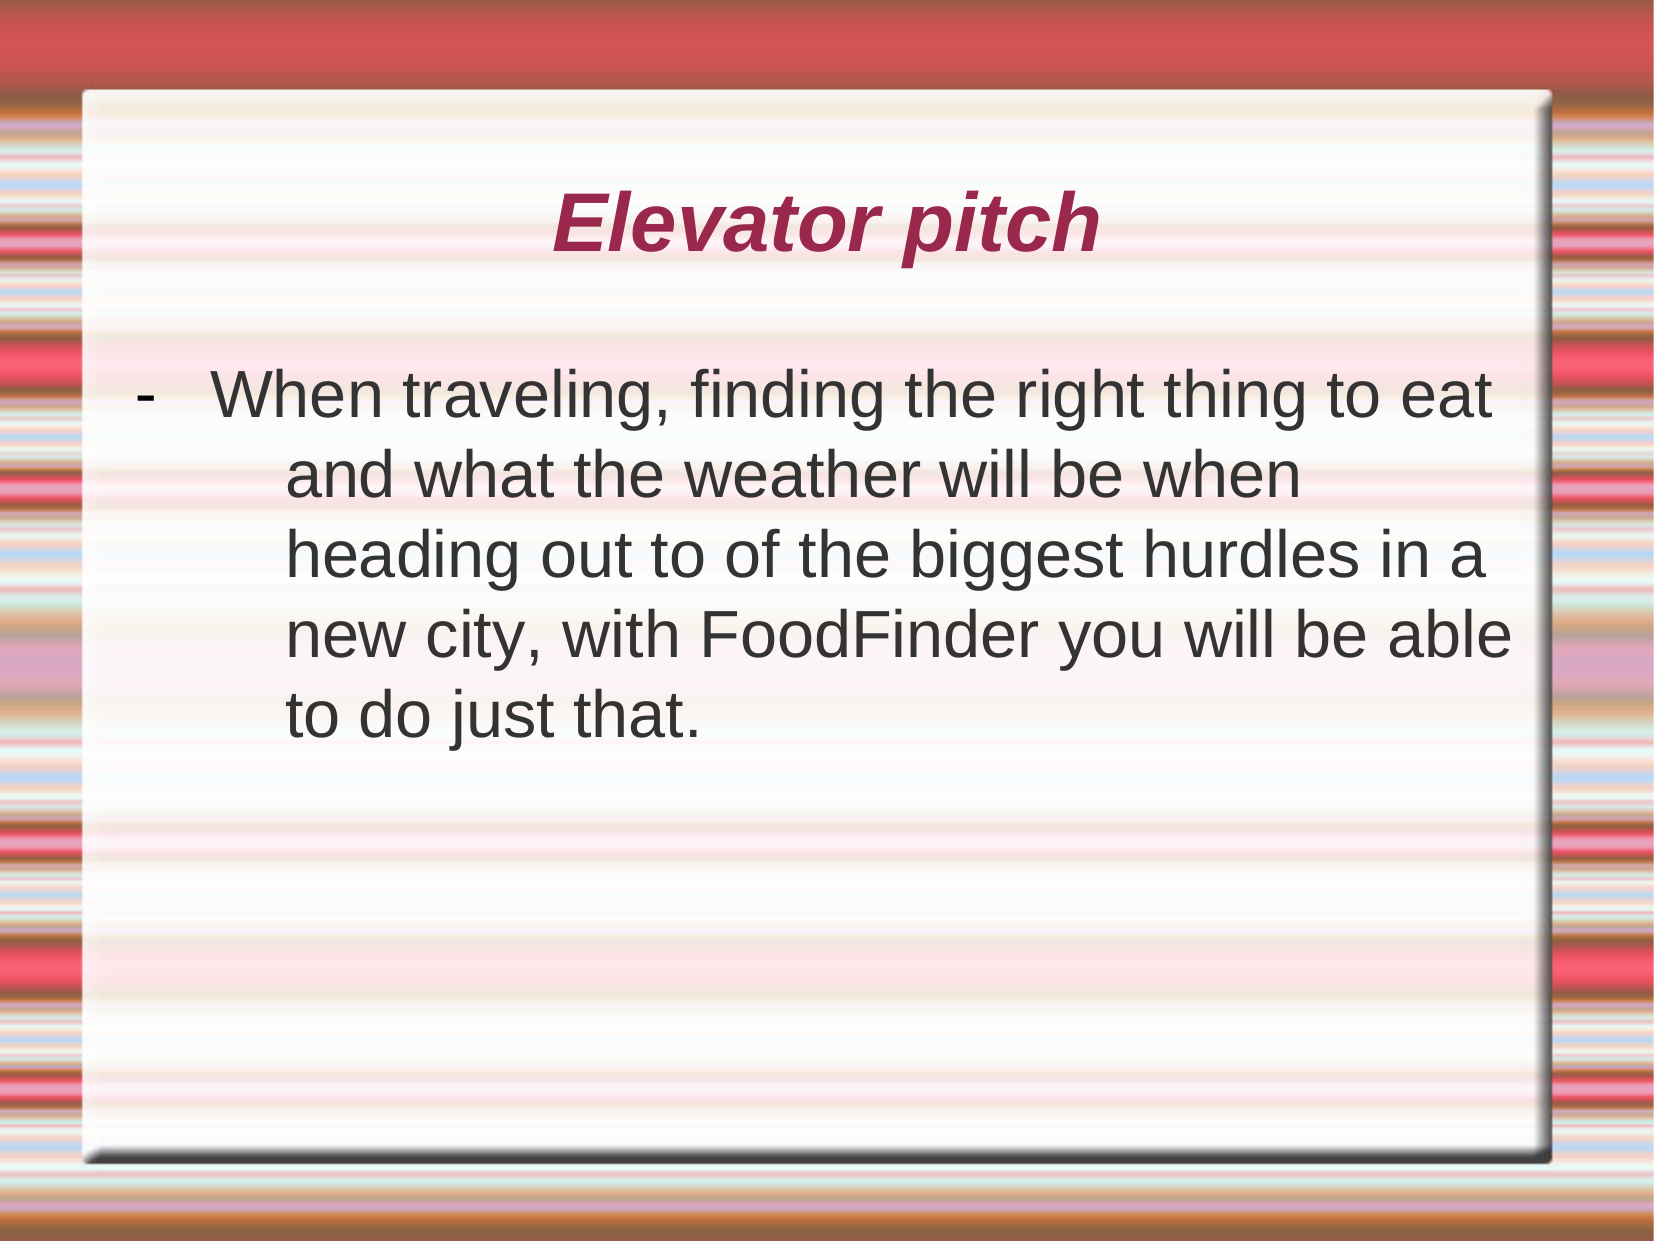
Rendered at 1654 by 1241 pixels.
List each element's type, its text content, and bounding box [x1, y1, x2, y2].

title Elevator pitch [121, 114, 1534, 322]
list When traveling, finding the right thing to eat and what the weather will be when heading out to of the biggest hurdles in a new city, with FoodFinder you will be able to do just that. [134, 350, 1516, 1132]
